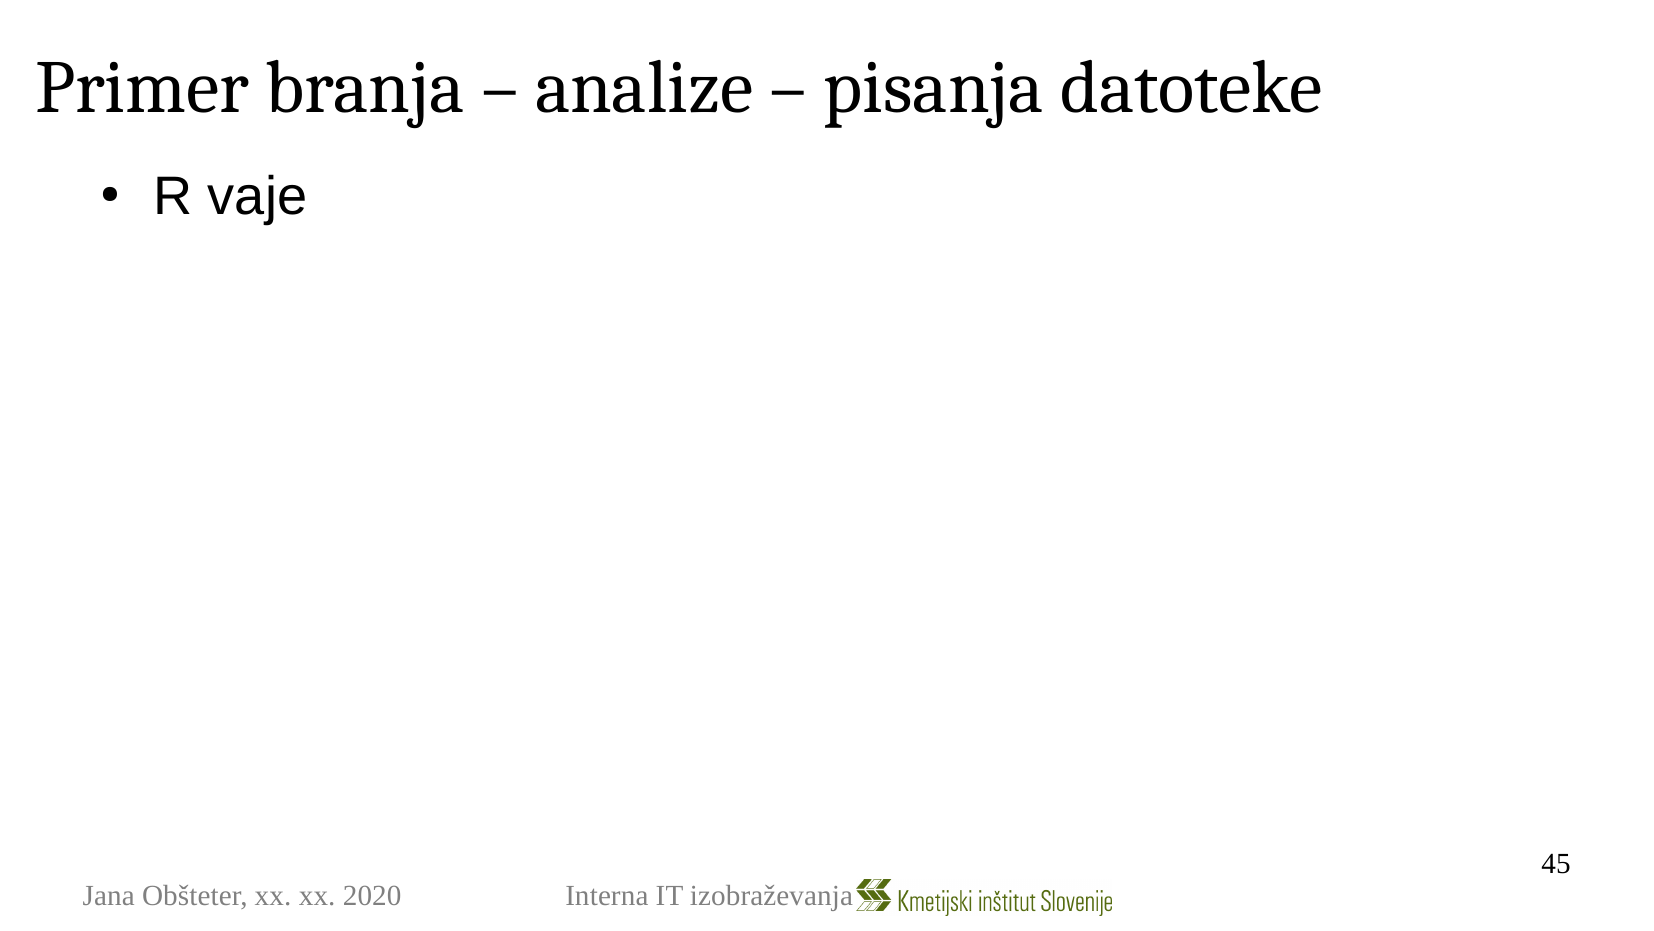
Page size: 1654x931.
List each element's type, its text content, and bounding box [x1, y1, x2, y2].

picture [856, 879, 1112, 916]
list R vaje [82, 165, 1642, 827]
title Primer branja – analize – pisanja datoteke [35, 0, 1524, 176]
